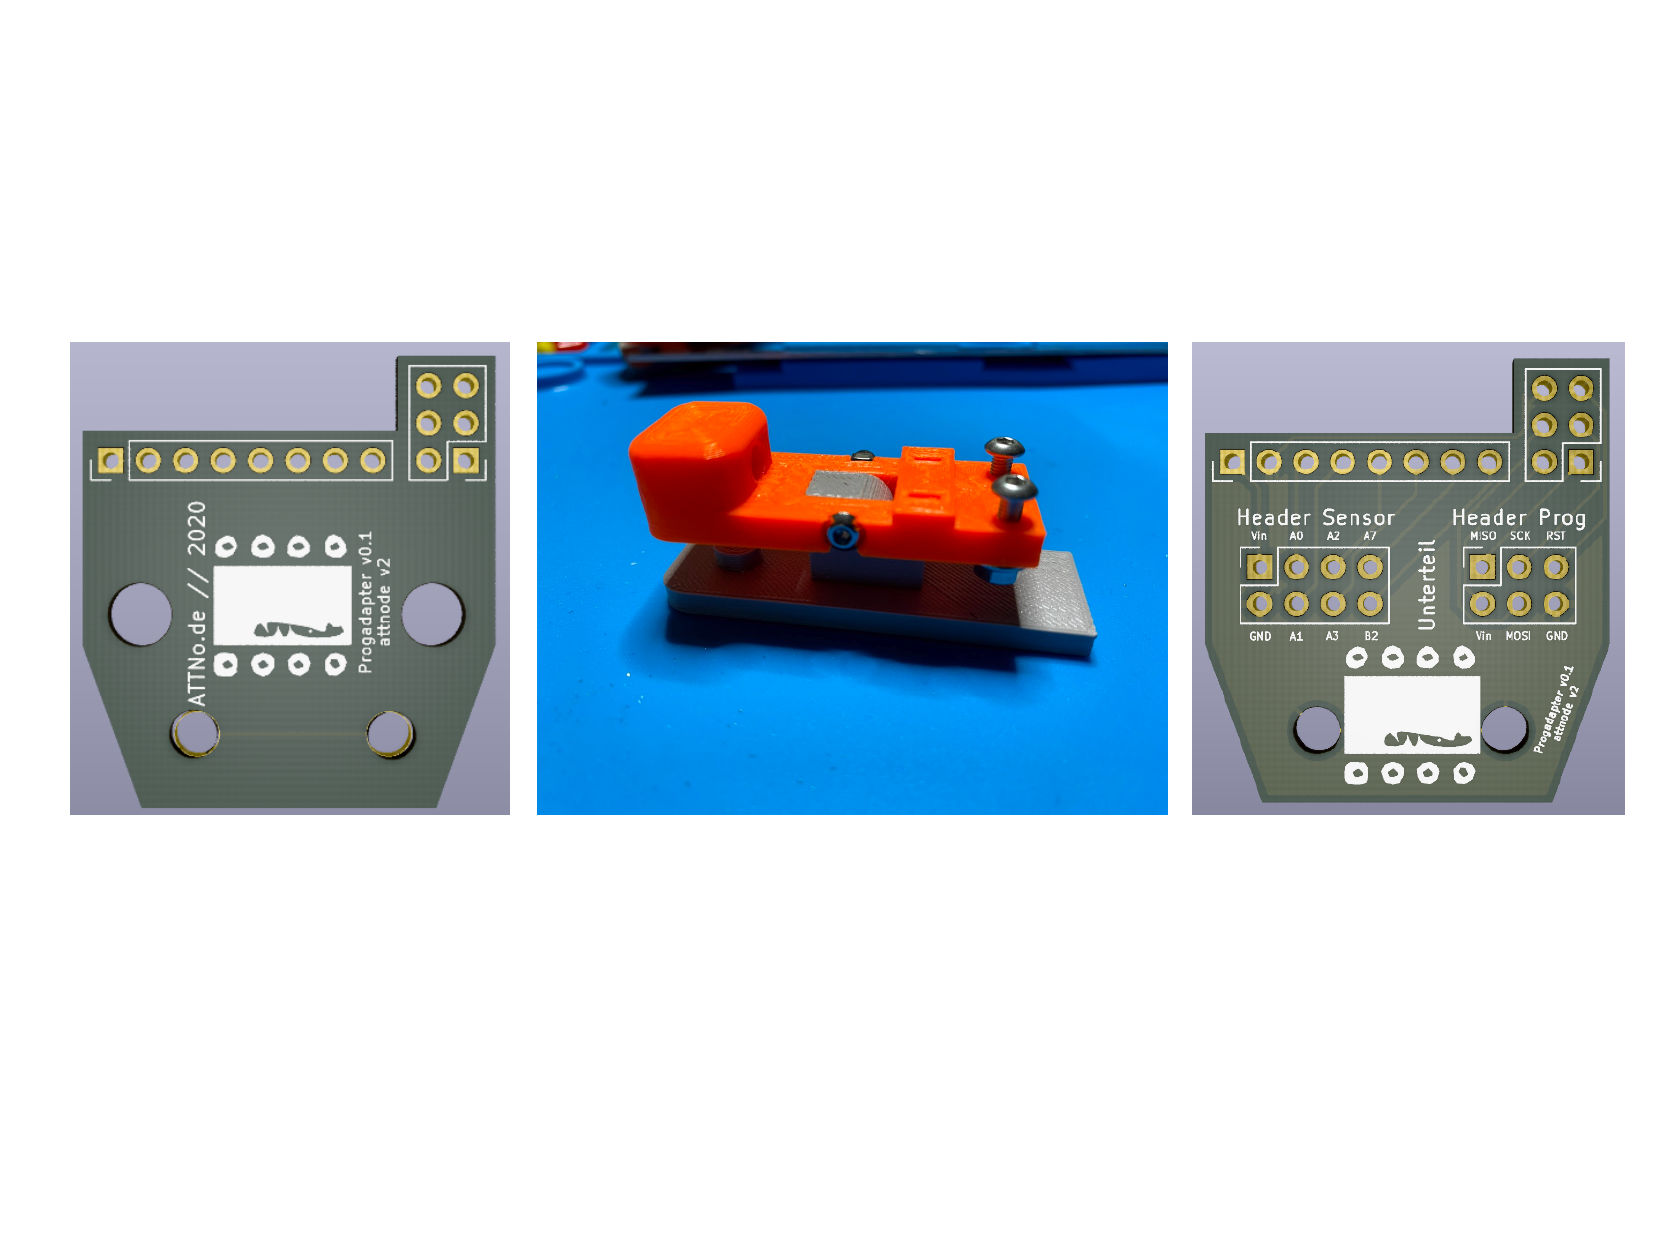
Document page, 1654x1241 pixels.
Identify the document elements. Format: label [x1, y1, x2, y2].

picture [1192, 342, 1625, 815]
picture [70, 342, 510, 815]
picture [537, 342, 1168, 815]
